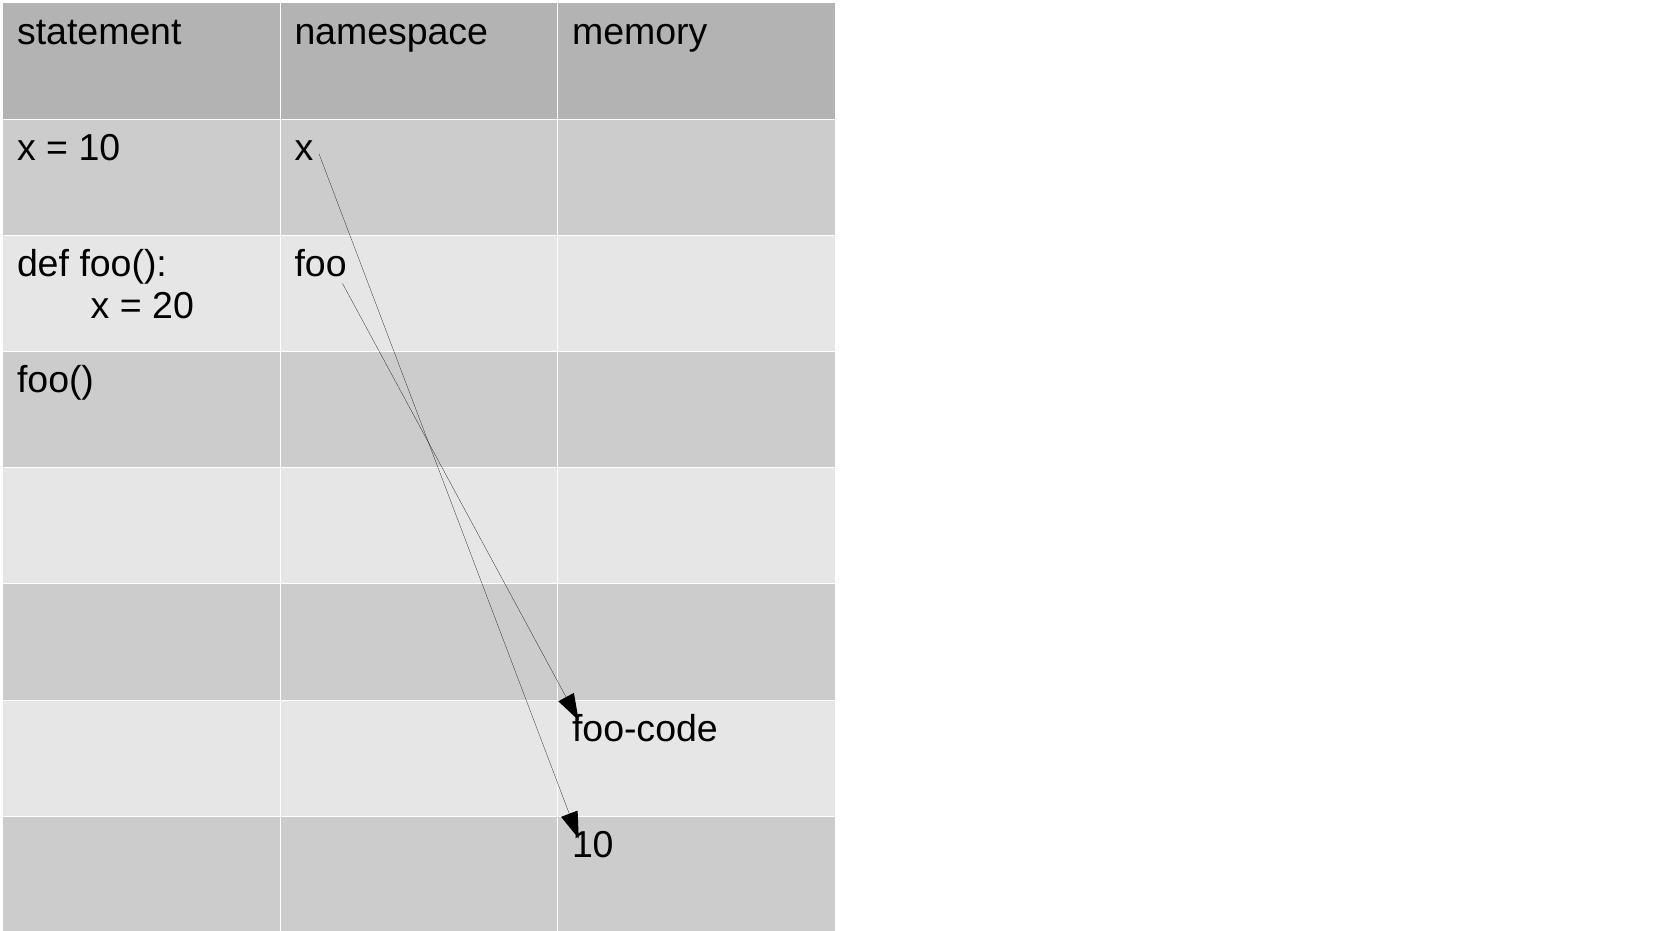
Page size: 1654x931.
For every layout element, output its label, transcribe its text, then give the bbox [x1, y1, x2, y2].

table_cell [281, 352, 437, 467]
table_cell [528, 701, 557, 778]
table_cell [558, 352, 835, 467]
table_cell [3, 468, 280, 583]
table_cell [439, 468, 503, 583]
table_cell foo() [3, 352, 280, 467]
table_cell [558, 120, 835, 235]
table_cell def foo(): x = 20 [3, 236, 280, 351]
table_cell foo [351, 236, 557, 351]
table_cell [381, 352, 422, 428]
table_header namespace [281, 3, 557, 119]
table_cell [558, 236, 835, 351]
table_cell [281, 817, 557, 931]
table_cell foo [281, 236, 393, 351]
table_cell [281, 468, 481, 583]
table_cell x = 10 [3, 120, 280, 235]
table_cell [281, 584, 525, 700]
table_cell [3, 584, 280, 700]
table_cell [443, 468, 557, 583]
table_cell 10 [558, 817, 835, 931]
table_cell [3, 701, 280, 816]
table_cell x [281, 120, 557, 235]
table_cell [558, 685, 565, 700]
table_cell [506, 584, 557, 678]
table_header memory [558, 3, 835, 119]
table_cell [558, 468, 835, 583]
table_header statement [3, 3, 280, 119]
table_cell [3, 817, 280, 931]
table_cell [395, 352, 557, 467]
table_cell foo-code [558, 701, 835, 816]
table_cell [558, 584, 835, 700]
table_cell [483, 584, 557, 700]
table_cell [281, 701, 557, 816]
table_cell foo-code [558, 787, 568, 816]
